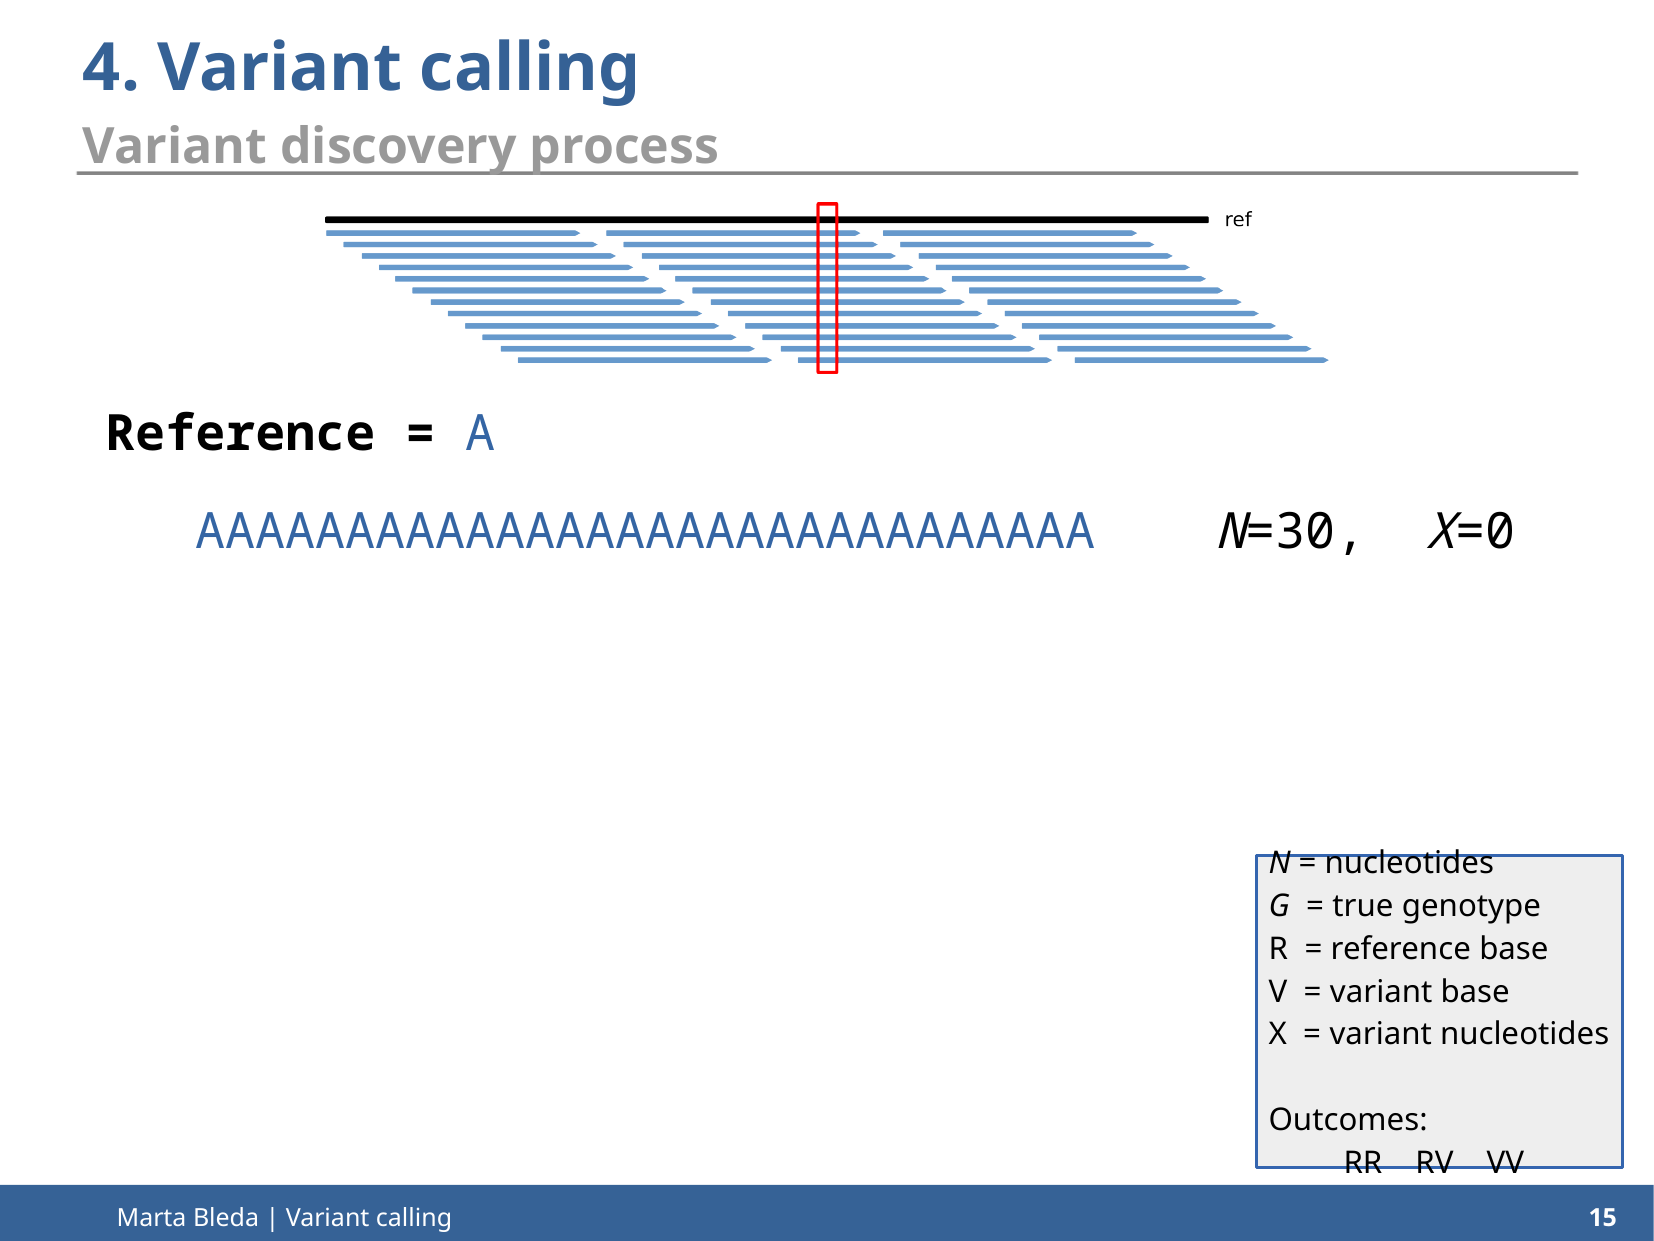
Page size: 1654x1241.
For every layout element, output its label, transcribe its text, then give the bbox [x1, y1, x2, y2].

picture [540, 170, 1580, 175]
title 4. Variant calling Variant discovery process [82, 31, 1571, 166]
picture [325, 202, 1329, 374]
picture [497, 170, 533, 175]
text_box N = nucleotides G = true genotype R = reference base V = variant base X = variant nucleotides Outcomes: RR RV VV [1256, 855, 1623, 1168]
picture [74, 170, 490, 175]
list Reference = A AAAAAAAAAAAAAAAAAAAAAAAAAAAAAA N=30, X=0 [105, 396, 1572, 1139]
